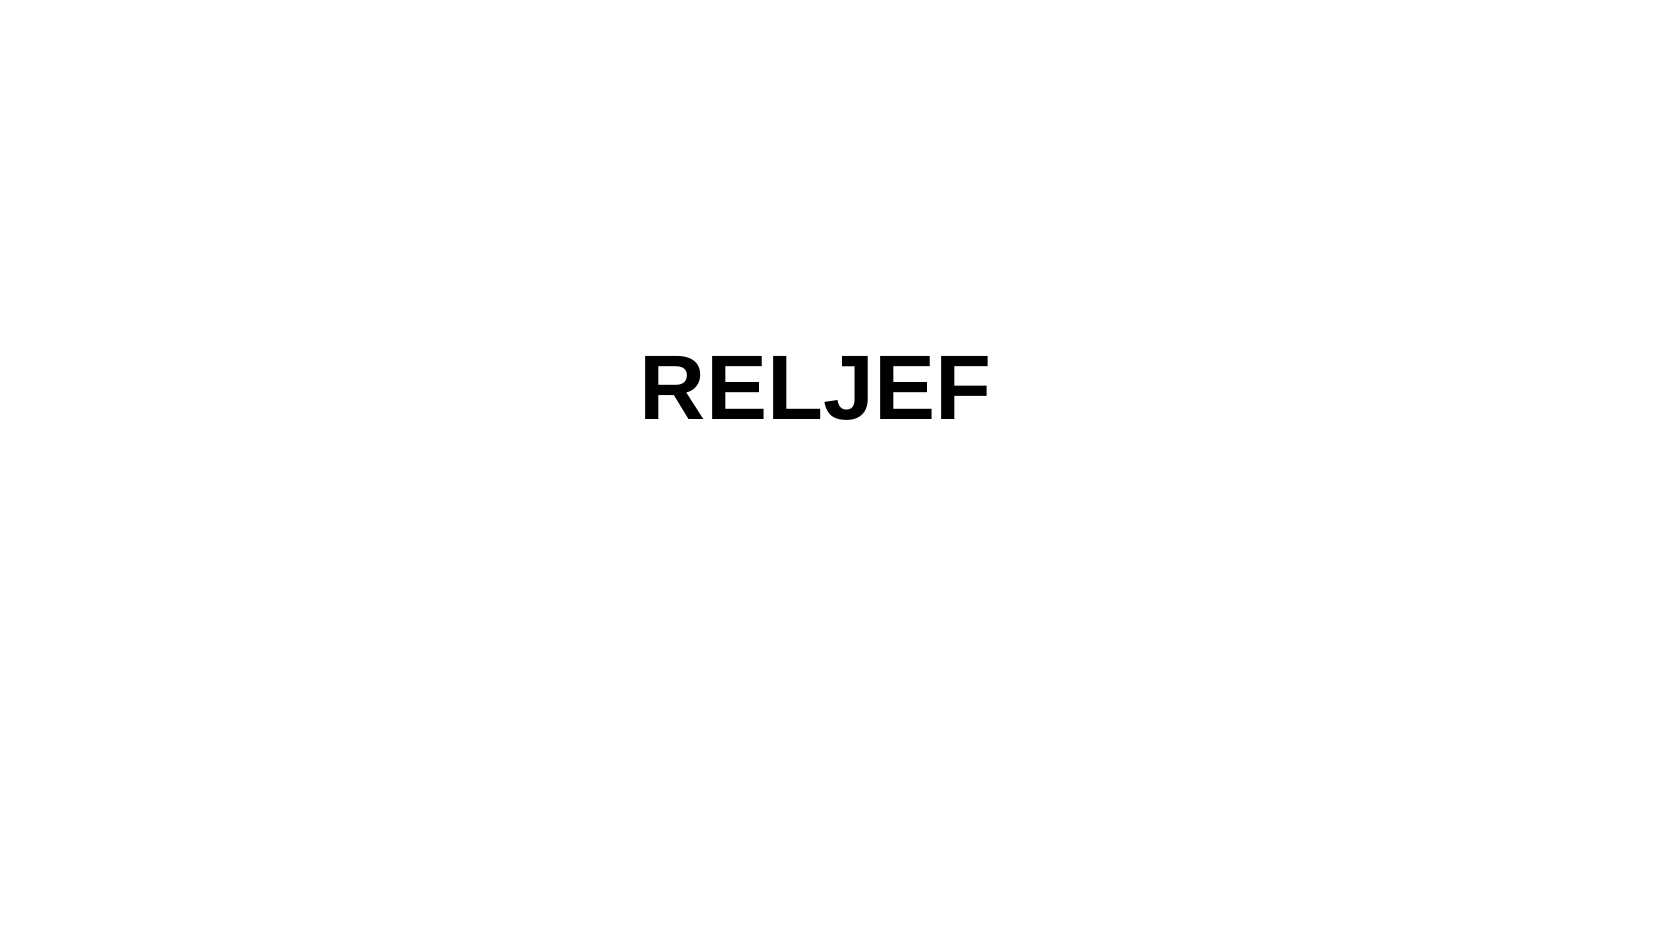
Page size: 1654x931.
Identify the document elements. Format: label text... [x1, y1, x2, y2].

title RELJEF [71, 309, 1561, 466]
